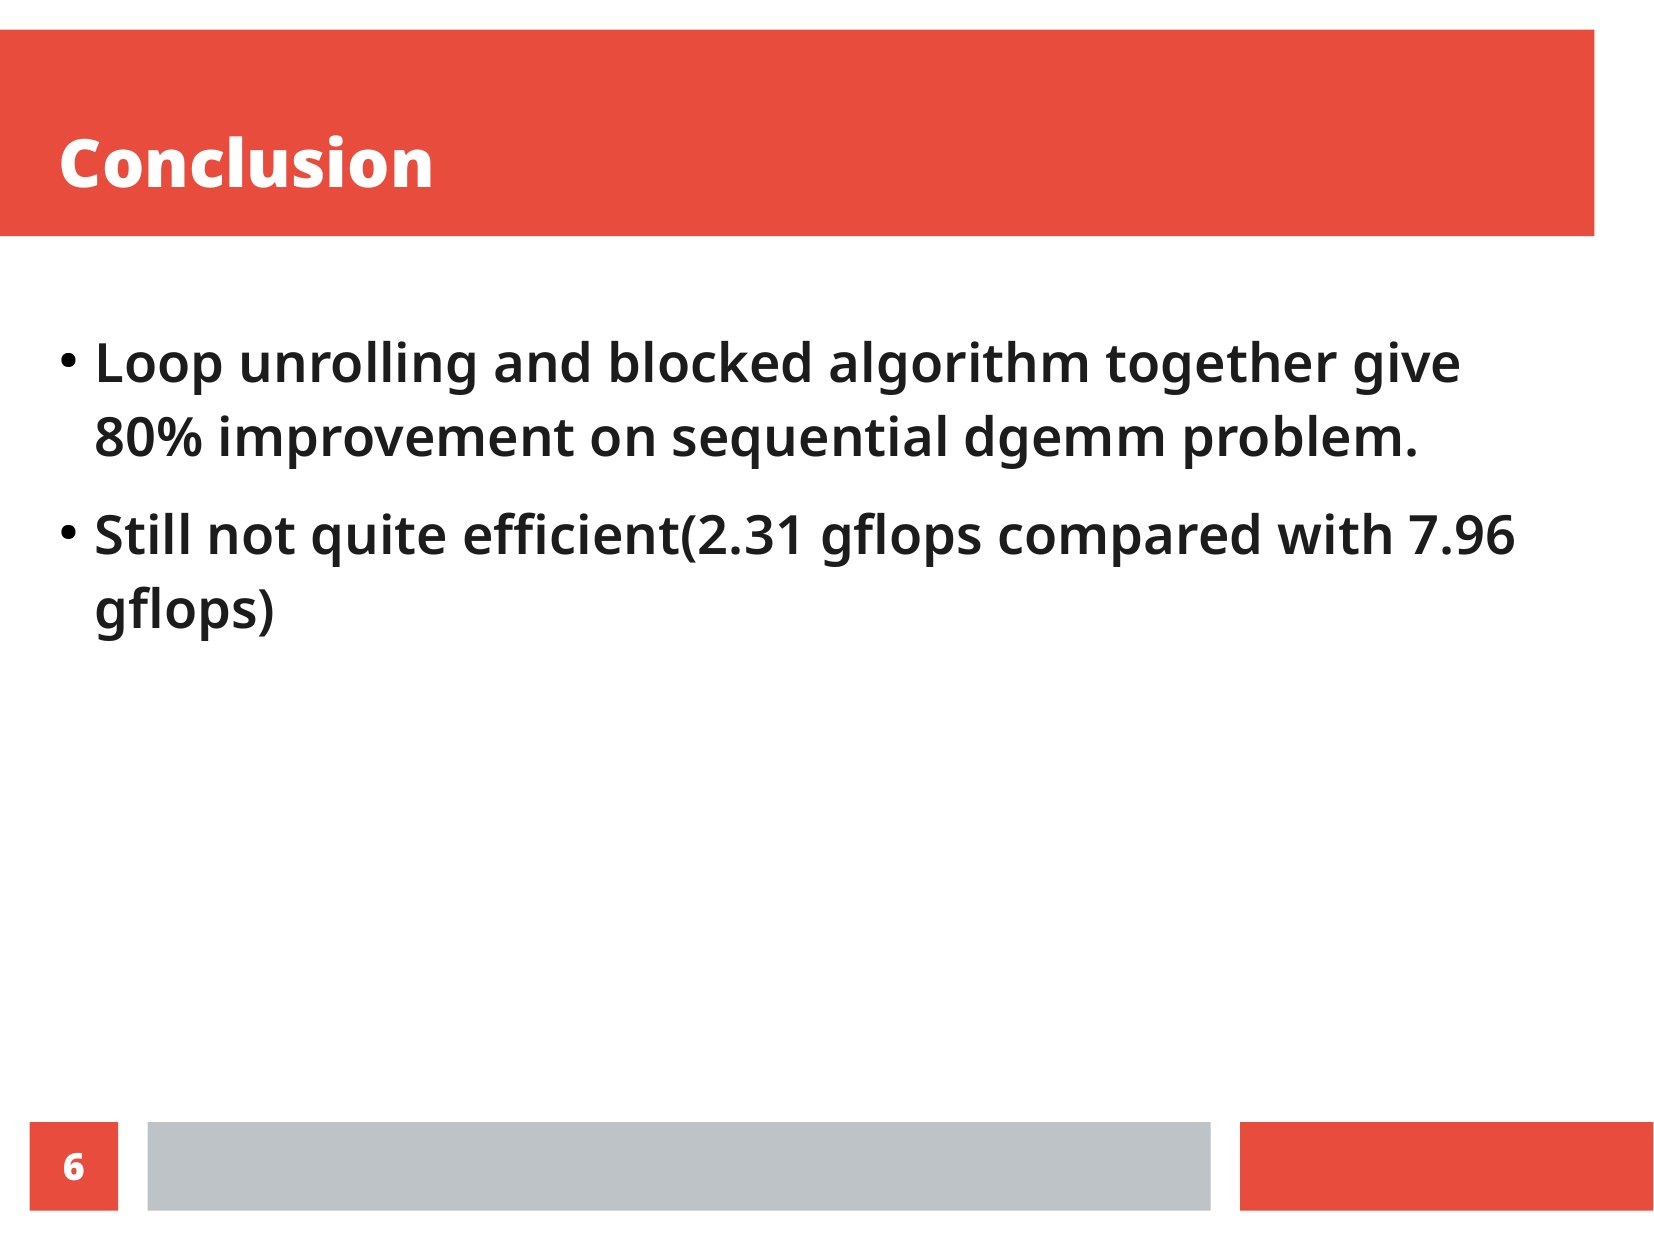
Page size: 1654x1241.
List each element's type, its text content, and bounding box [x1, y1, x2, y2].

list Loop unrolling and blocked algorithm together give 80% improvement on sequential dgemm problem. Still not quite efficient(2.31 gflops compared with 7.96 gflops) [59, 324, 1565, 1093]
title Conclusion [59, 59, 1595, 207]
